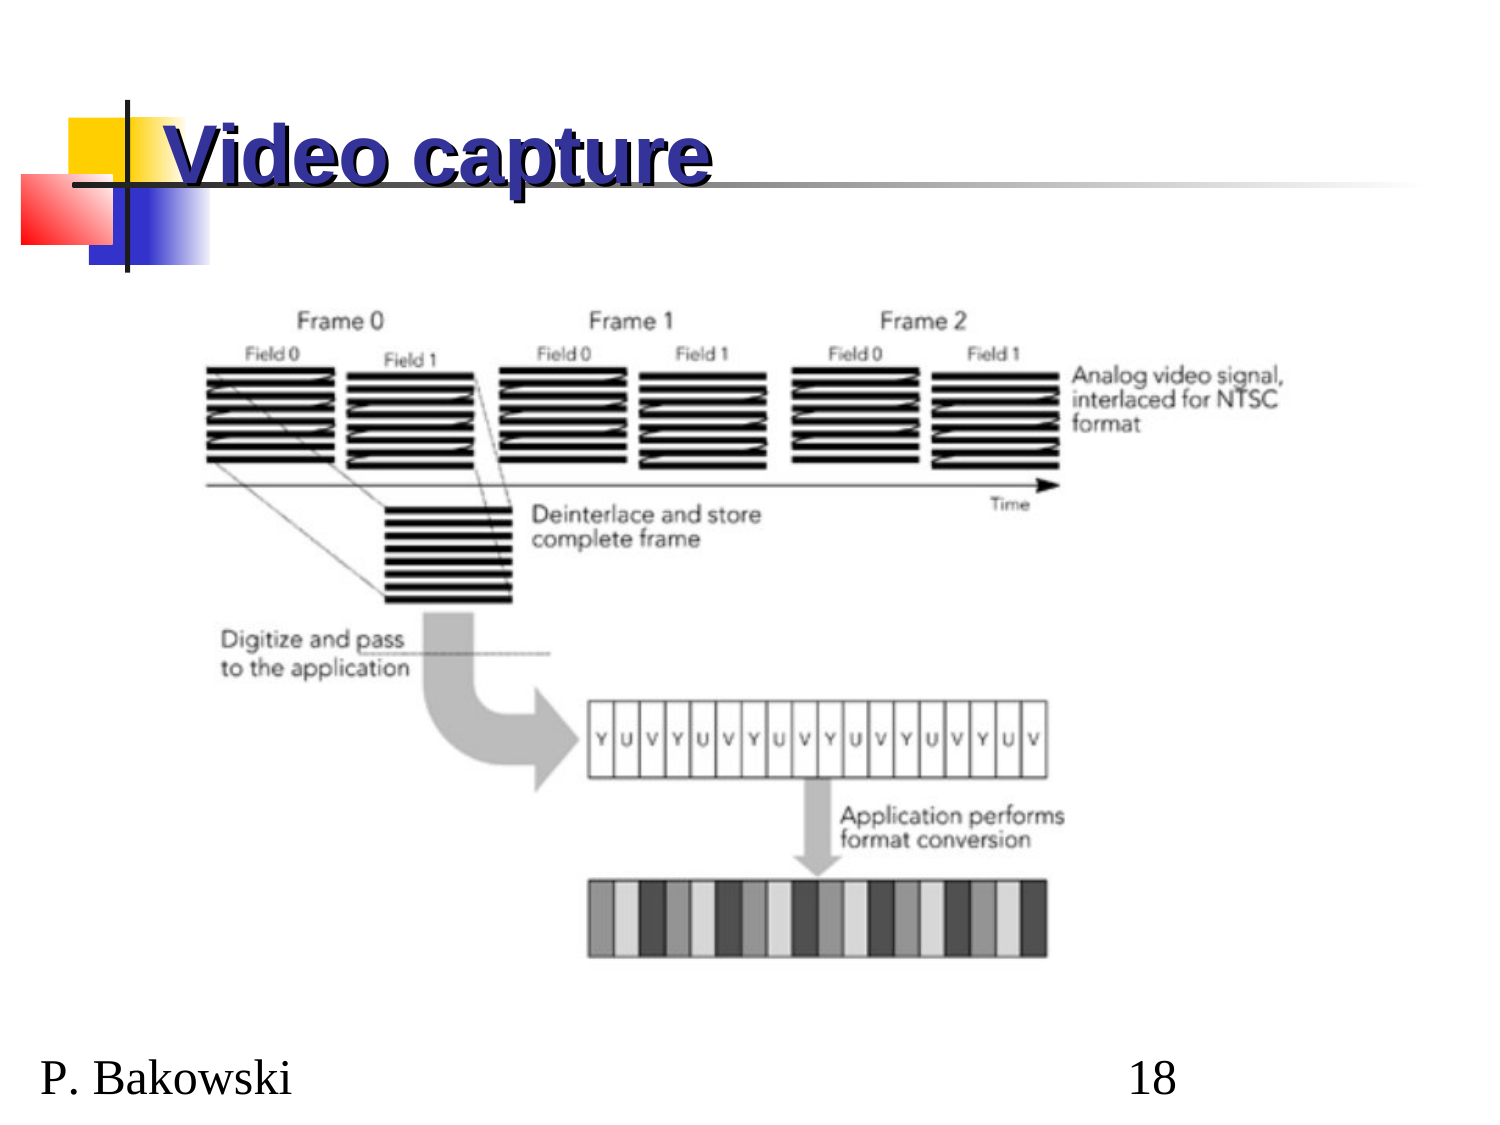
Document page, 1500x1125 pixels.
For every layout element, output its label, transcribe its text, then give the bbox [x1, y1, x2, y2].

title Video capture [147, 92, 1500, 213]
picture [177, 283, 1309, 984]
